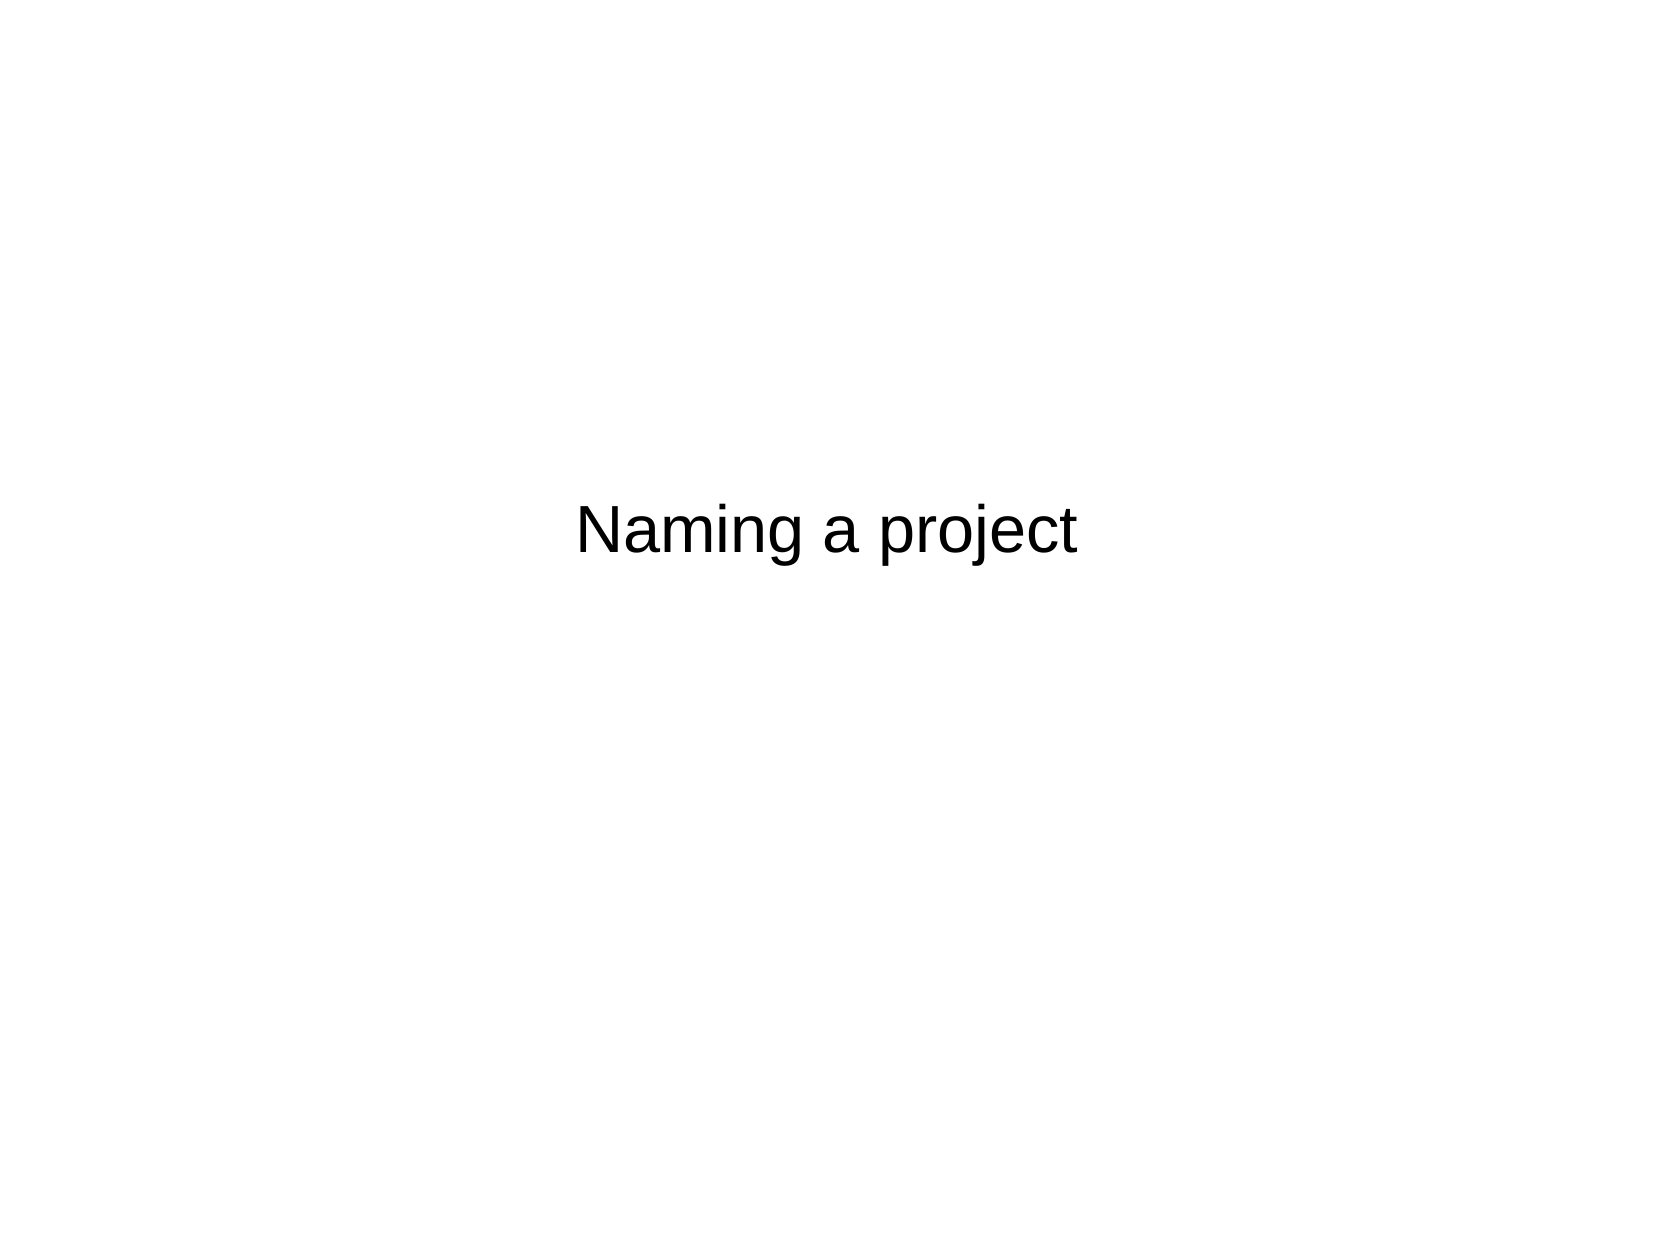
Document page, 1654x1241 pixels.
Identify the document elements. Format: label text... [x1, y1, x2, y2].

subtitle Naming a project [82, 49, 1571, 1010]
